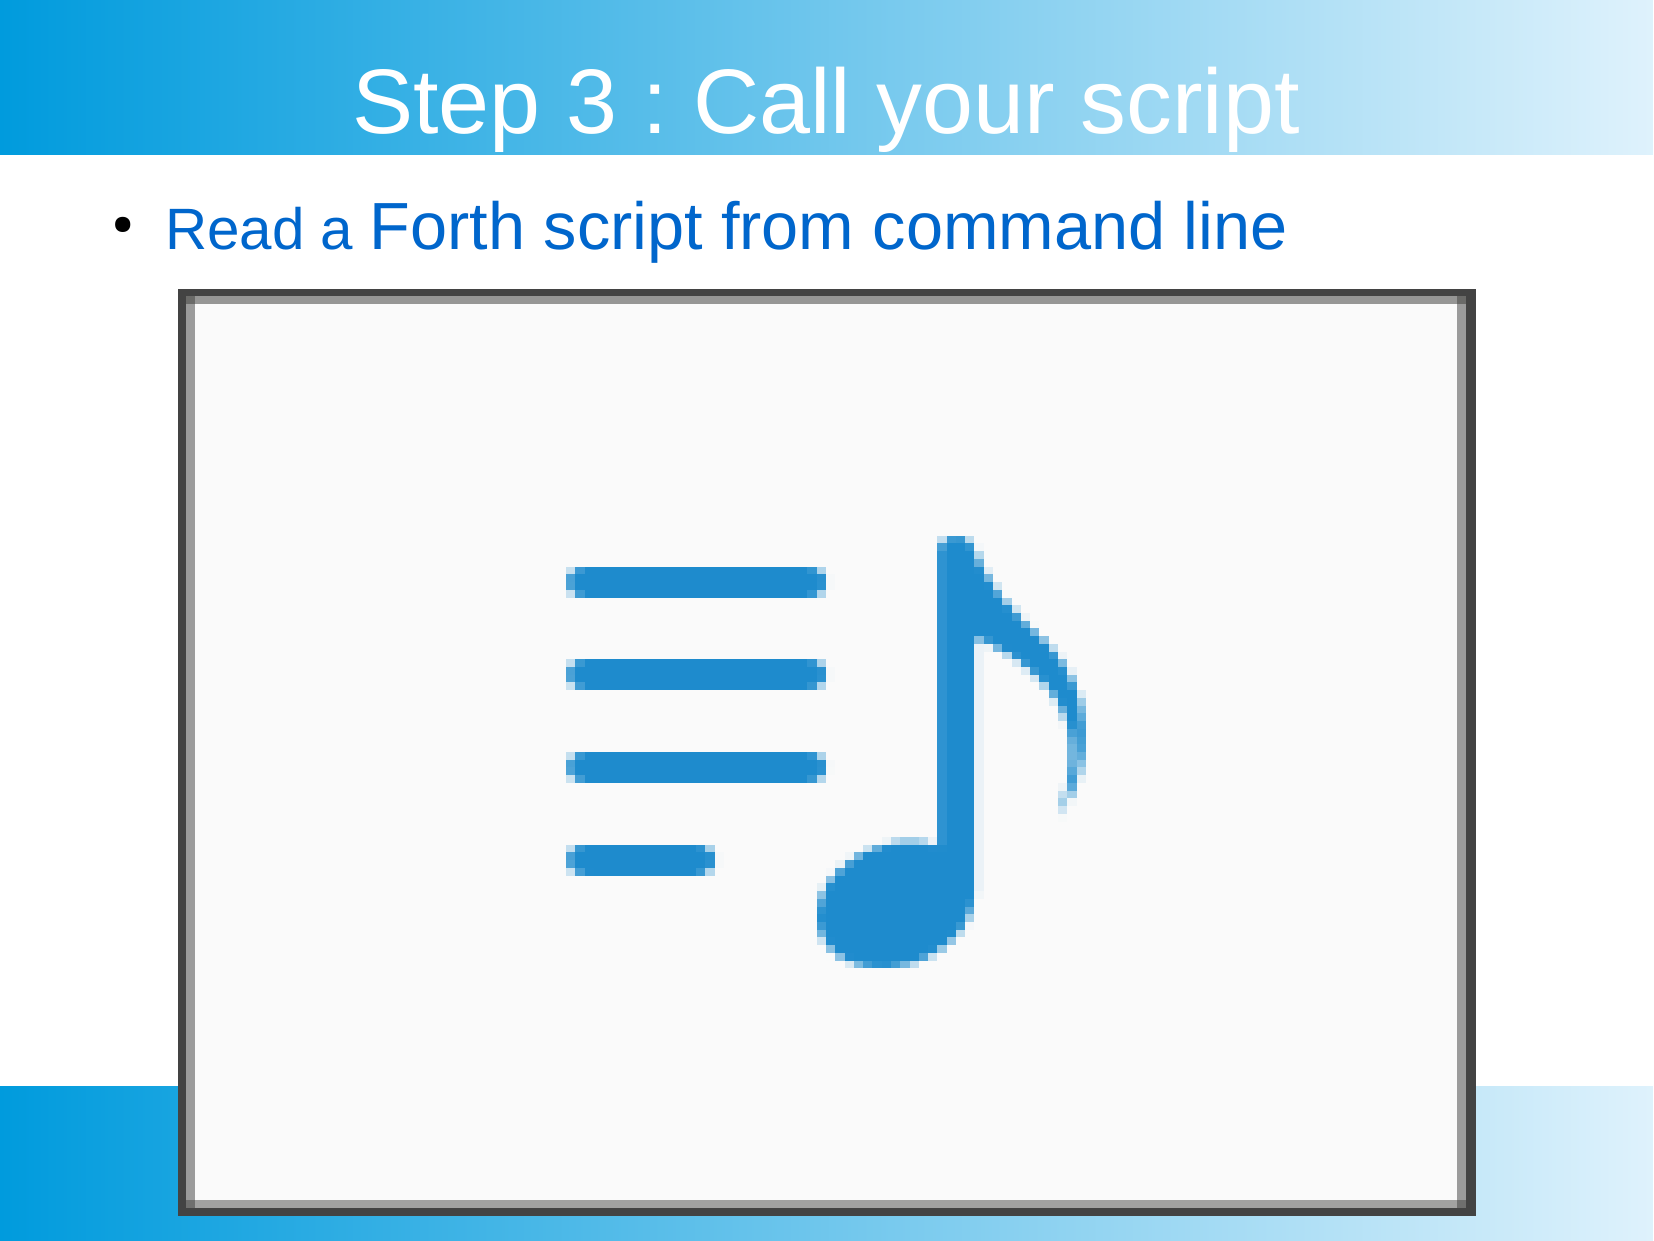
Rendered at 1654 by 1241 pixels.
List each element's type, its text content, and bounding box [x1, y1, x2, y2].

title Step 3 : Call your script [82, 49, 1571, 155]
list Read a Forth script from command line [94, 188, 1524, 350]
text_box [177, 288, 1477, 1217]
